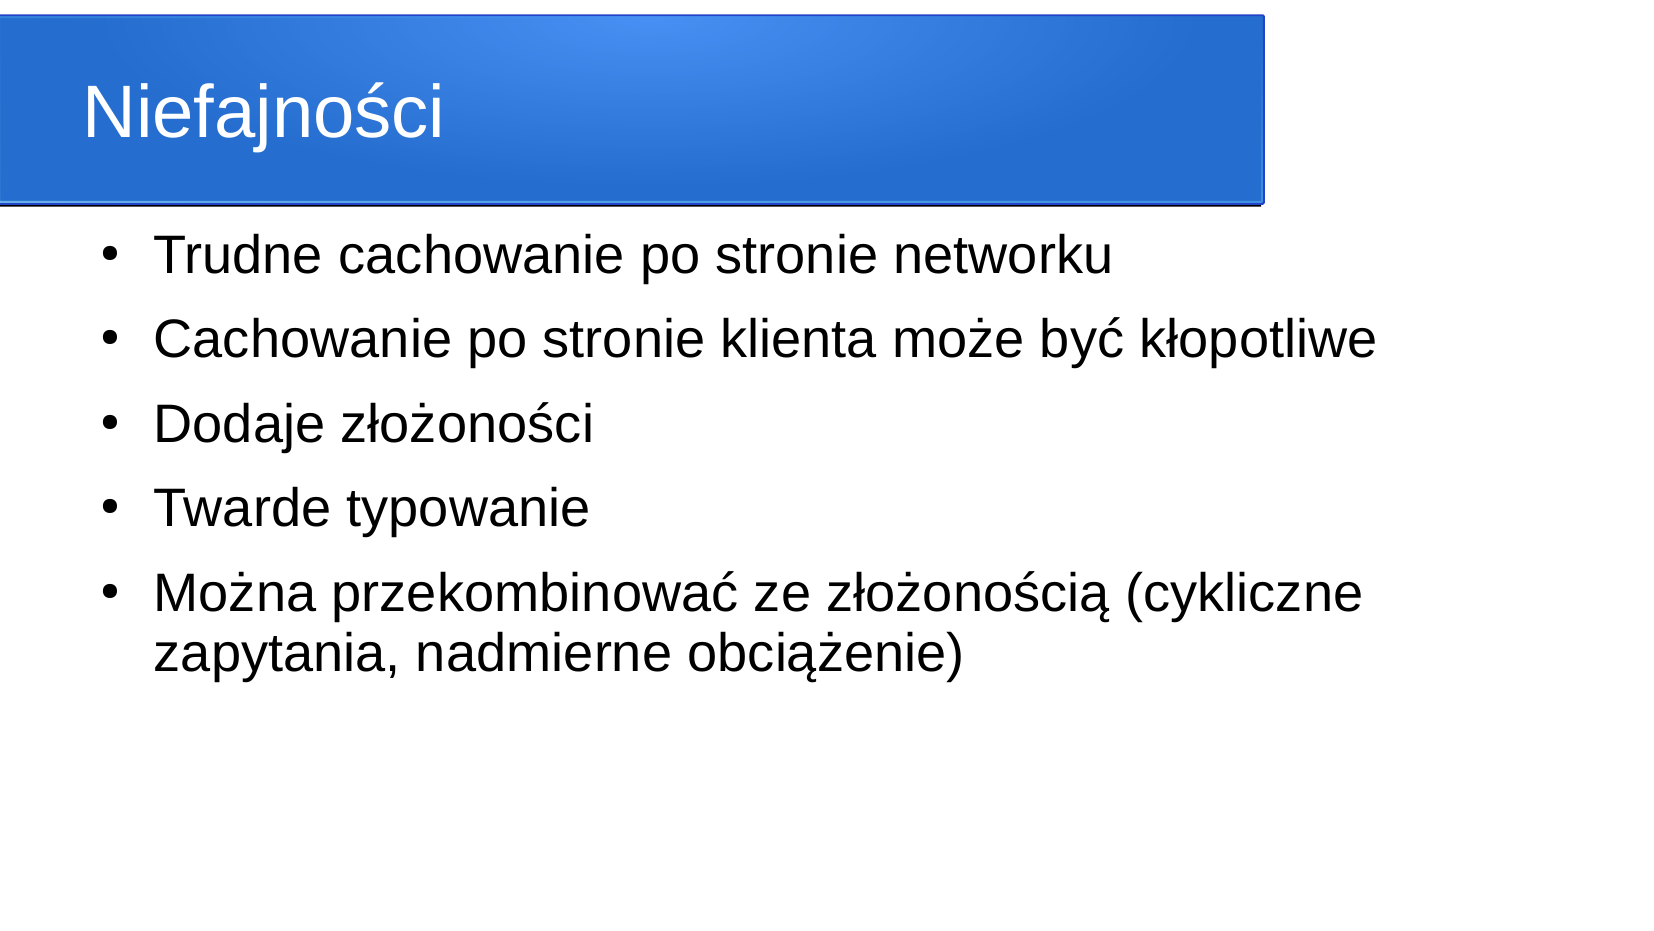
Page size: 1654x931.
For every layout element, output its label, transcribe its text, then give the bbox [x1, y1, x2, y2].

list Trudne cachowanie po stronie networku Cachowanie po stronie klienta może być kłopotliwe Dodaje złożoności Twarde typowanie Można przekombinować ze złożonością (cykliczne zapytania, nadmierne obciążenie) [82, 224, 1571, 764]
title Niefajności [82, 35, 1235, 189]
